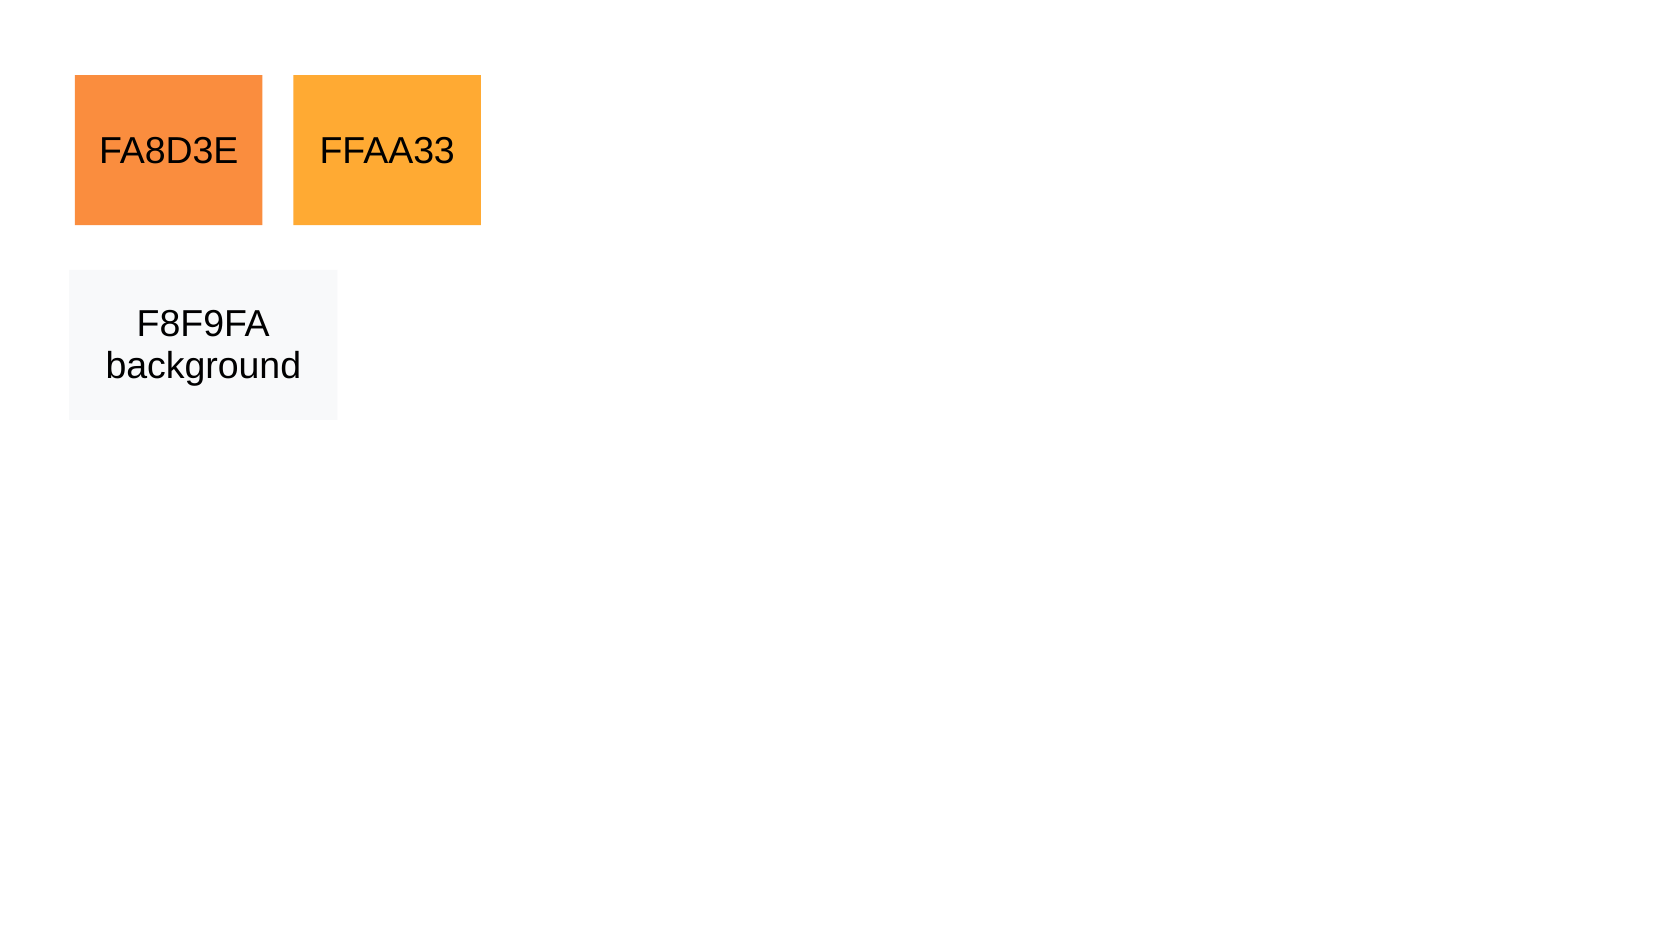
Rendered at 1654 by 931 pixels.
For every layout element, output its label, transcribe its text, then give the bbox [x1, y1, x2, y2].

text_box FA8D3E [74, 75, 263, 226]
text_box FFAA33 [293, 75, 481, 226]
text_box F8F9FA background [69, 269, 338, 420]
